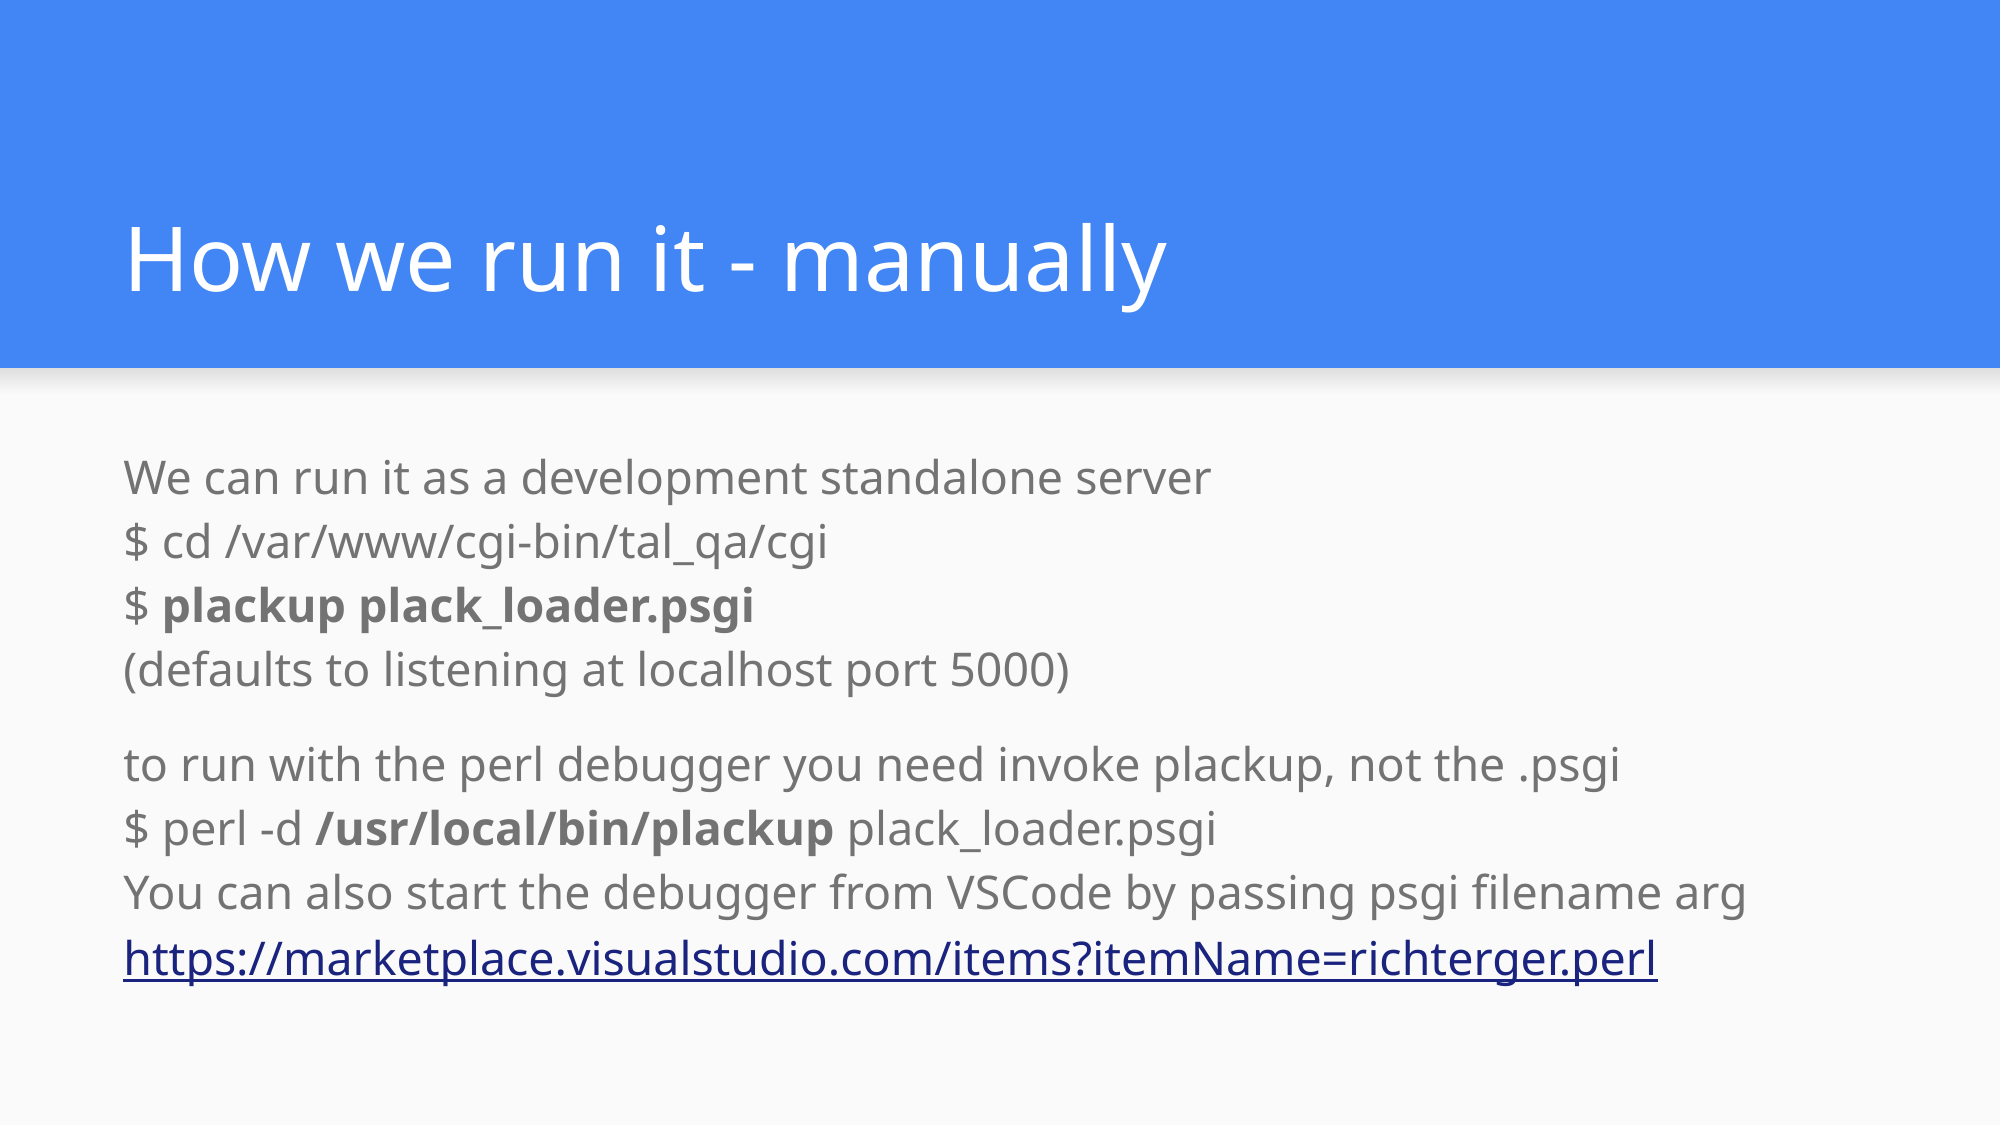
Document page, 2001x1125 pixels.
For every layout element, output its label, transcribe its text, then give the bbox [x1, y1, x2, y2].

list We can run it as a development standalone server $ cd /var/www/cgi-bin/tal_qa/cgi $ plackup plack_loader.psgi (defaults to listening at localhost port 5000) to run with the perl debugger you need invoke plackup, not the .psgi $ perl -d /usr/local/bin/plackup plack_loader.psgi You can also start the debugger from VSCode by passing psgi filename arg https://marketplace.visualstudio.com/items?itemName=richterger.perl [103, 419, 1902, 1013]
title How we run it - manually [103, 161, 1902, 330]
